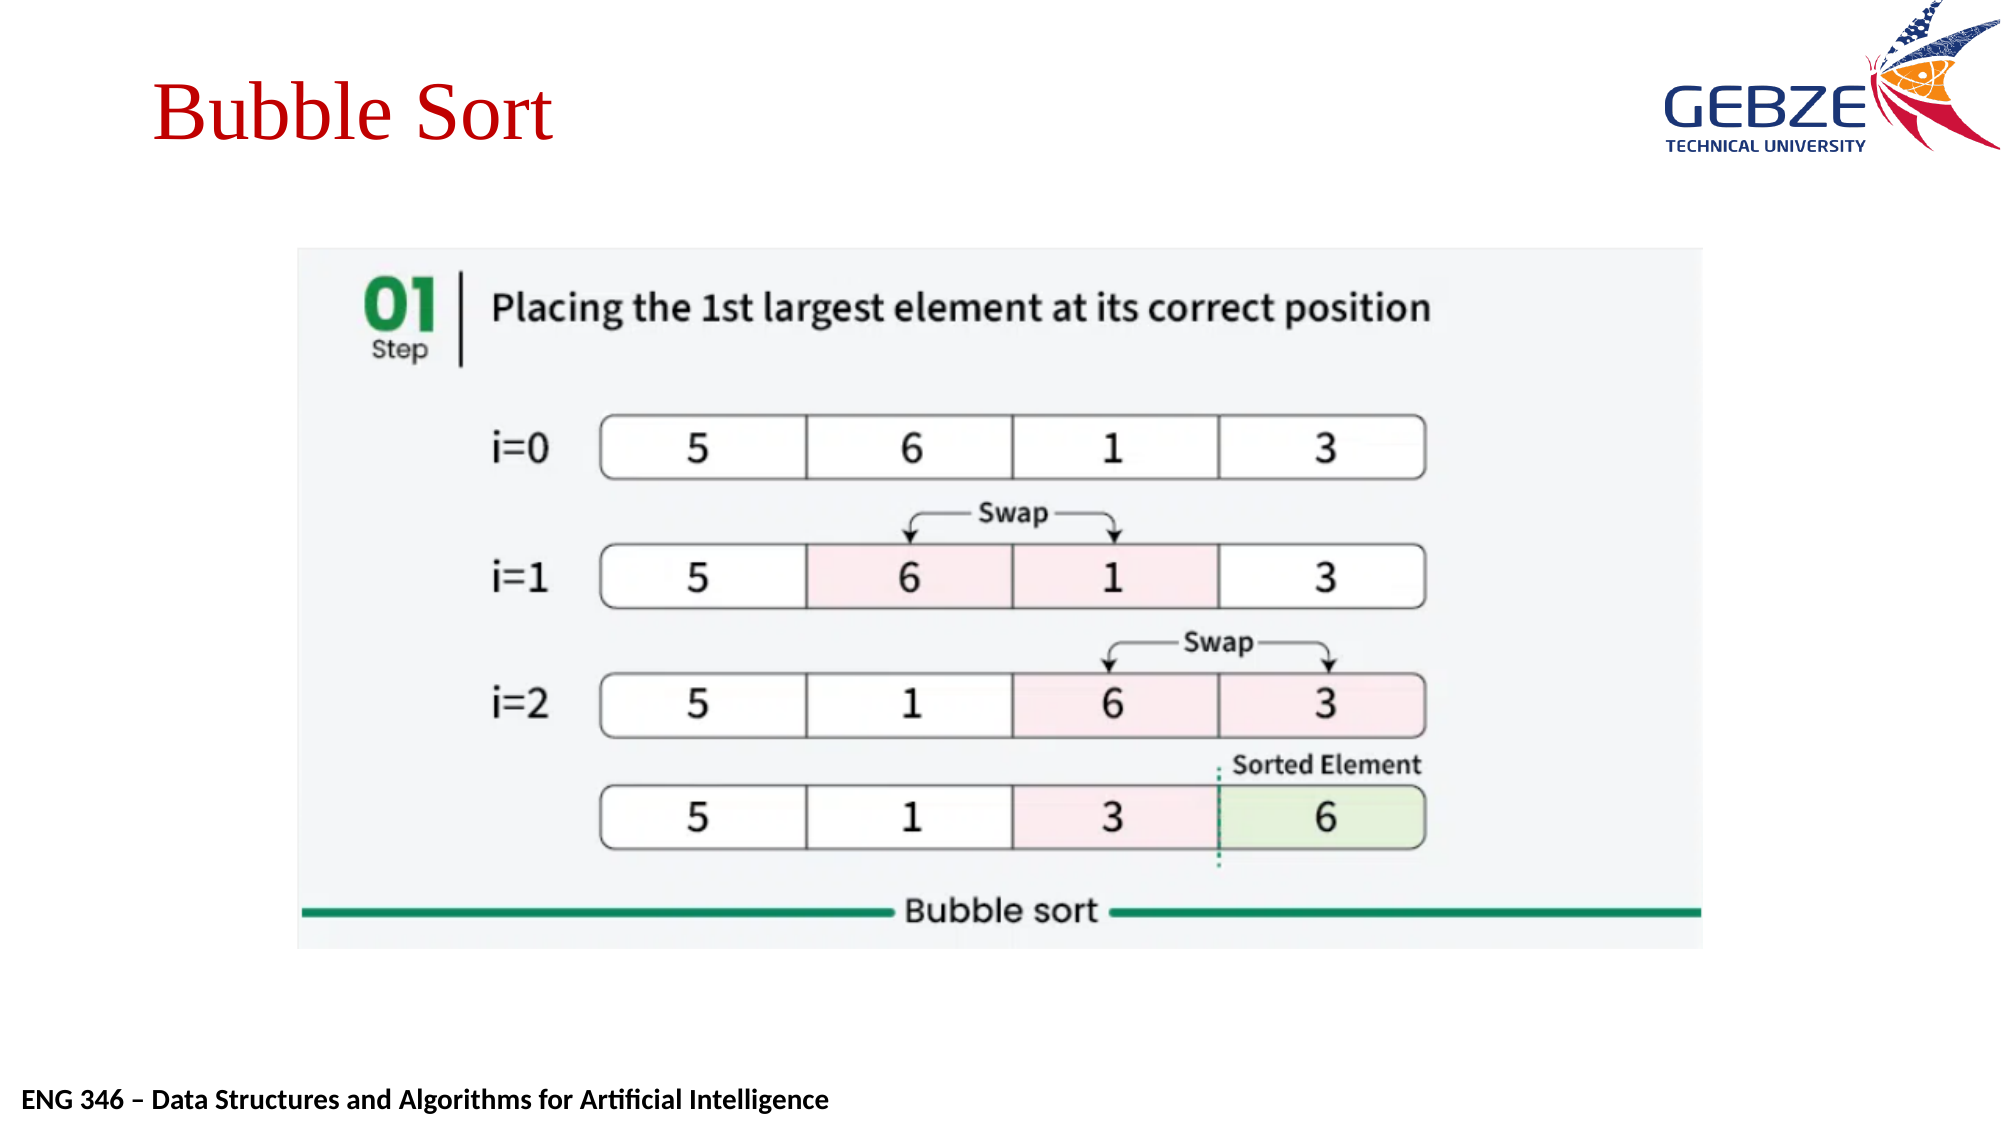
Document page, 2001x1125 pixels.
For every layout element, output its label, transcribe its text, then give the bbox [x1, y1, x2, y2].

picture [1665, 0, 2001, 152]
title Bubble Sort [137, 59, 1863, 166]
picture [296, 245, 1703, 949]
